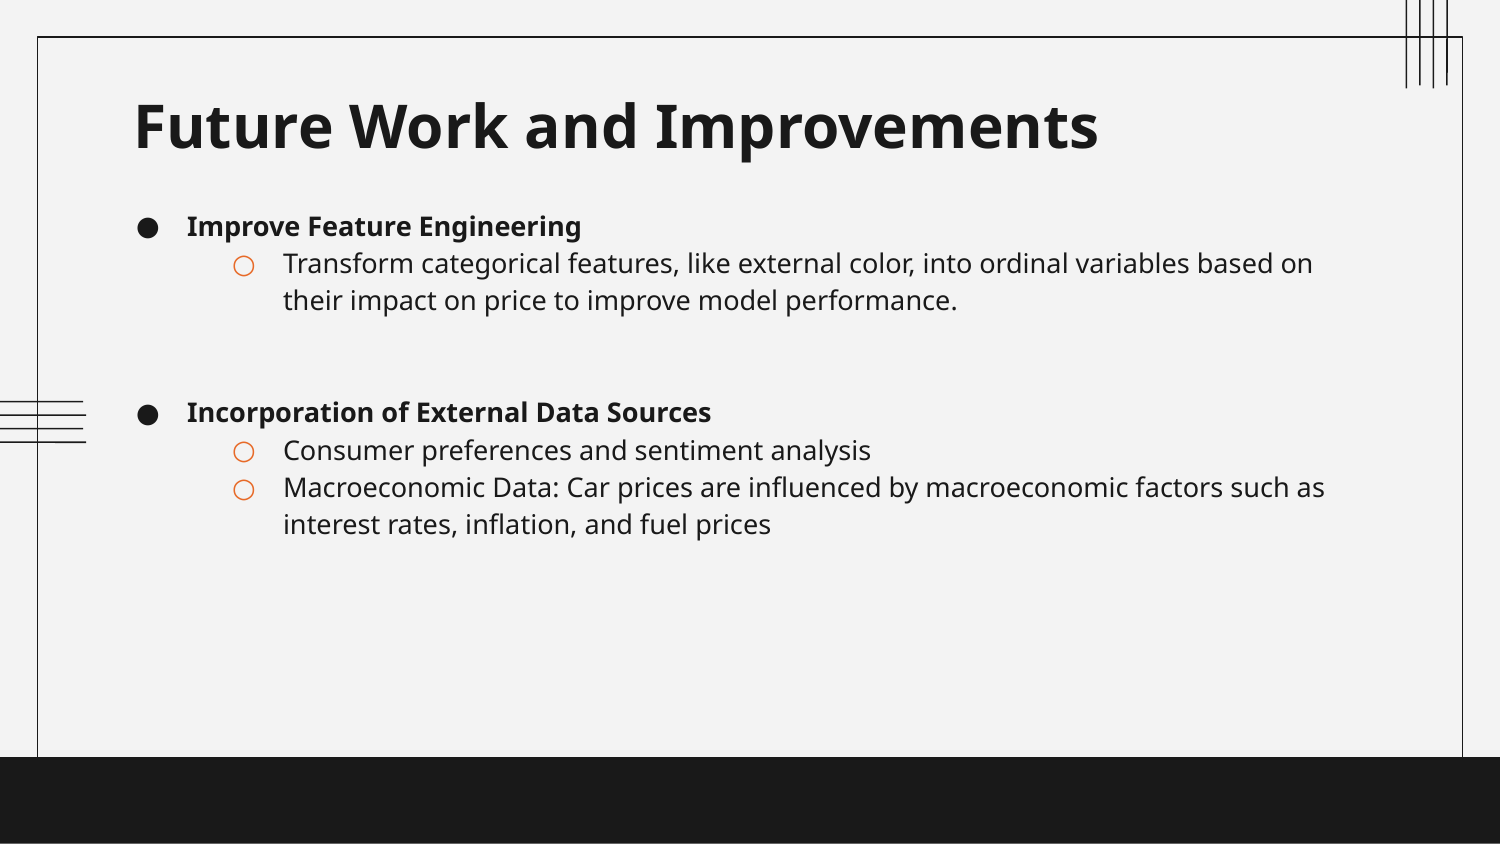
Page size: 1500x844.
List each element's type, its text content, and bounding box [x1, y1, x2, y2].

title Future Work and Improvements [118, 72, 1383, 167]
list Improve Feature Engineering Transform categorical features, like external color, into ordinal variables based on their impact on price to improve model performance. Incorporation of External Data Sources Consumer preferences and sentiment analysis Macroeconomic Data: Car prices are influenced by macroeconomic factors such as interest rates, inflation, and fuel prices [118, 189, 1382, 667]
